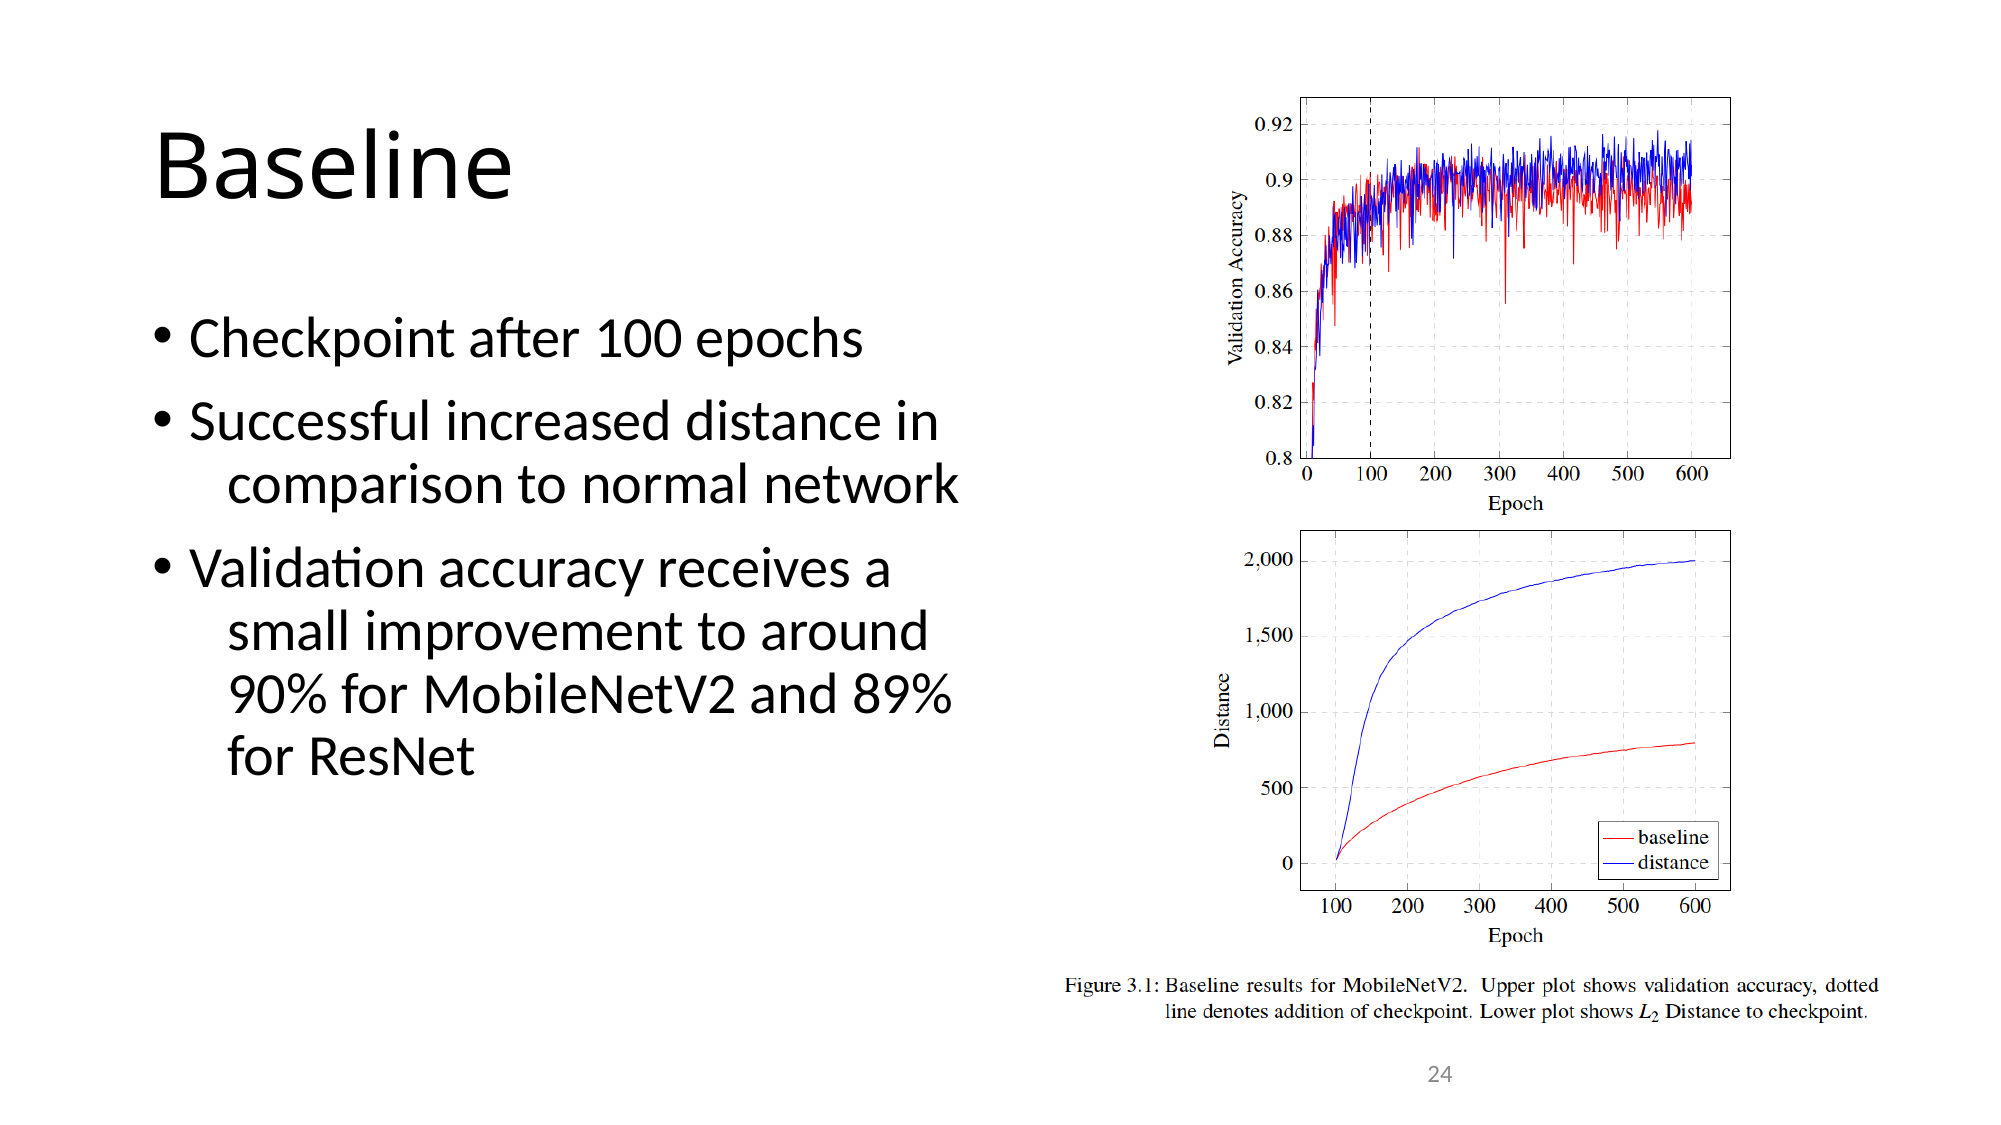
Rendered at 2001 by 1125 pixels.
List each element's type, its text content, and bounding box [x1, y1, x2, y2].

title Baseline [137, 59, 1863, 278]
picture [1048, 74, 1884, 1043]
list Checkpoint after 100 epochs Successful increased distance in comparison to normal network Validation accuracy receives a small improvement to around 90% for MobileNetV2 and 89% for ResNet [137, 299, 988, 1014]
text_box [1412, 1043, 1863, 1103]
